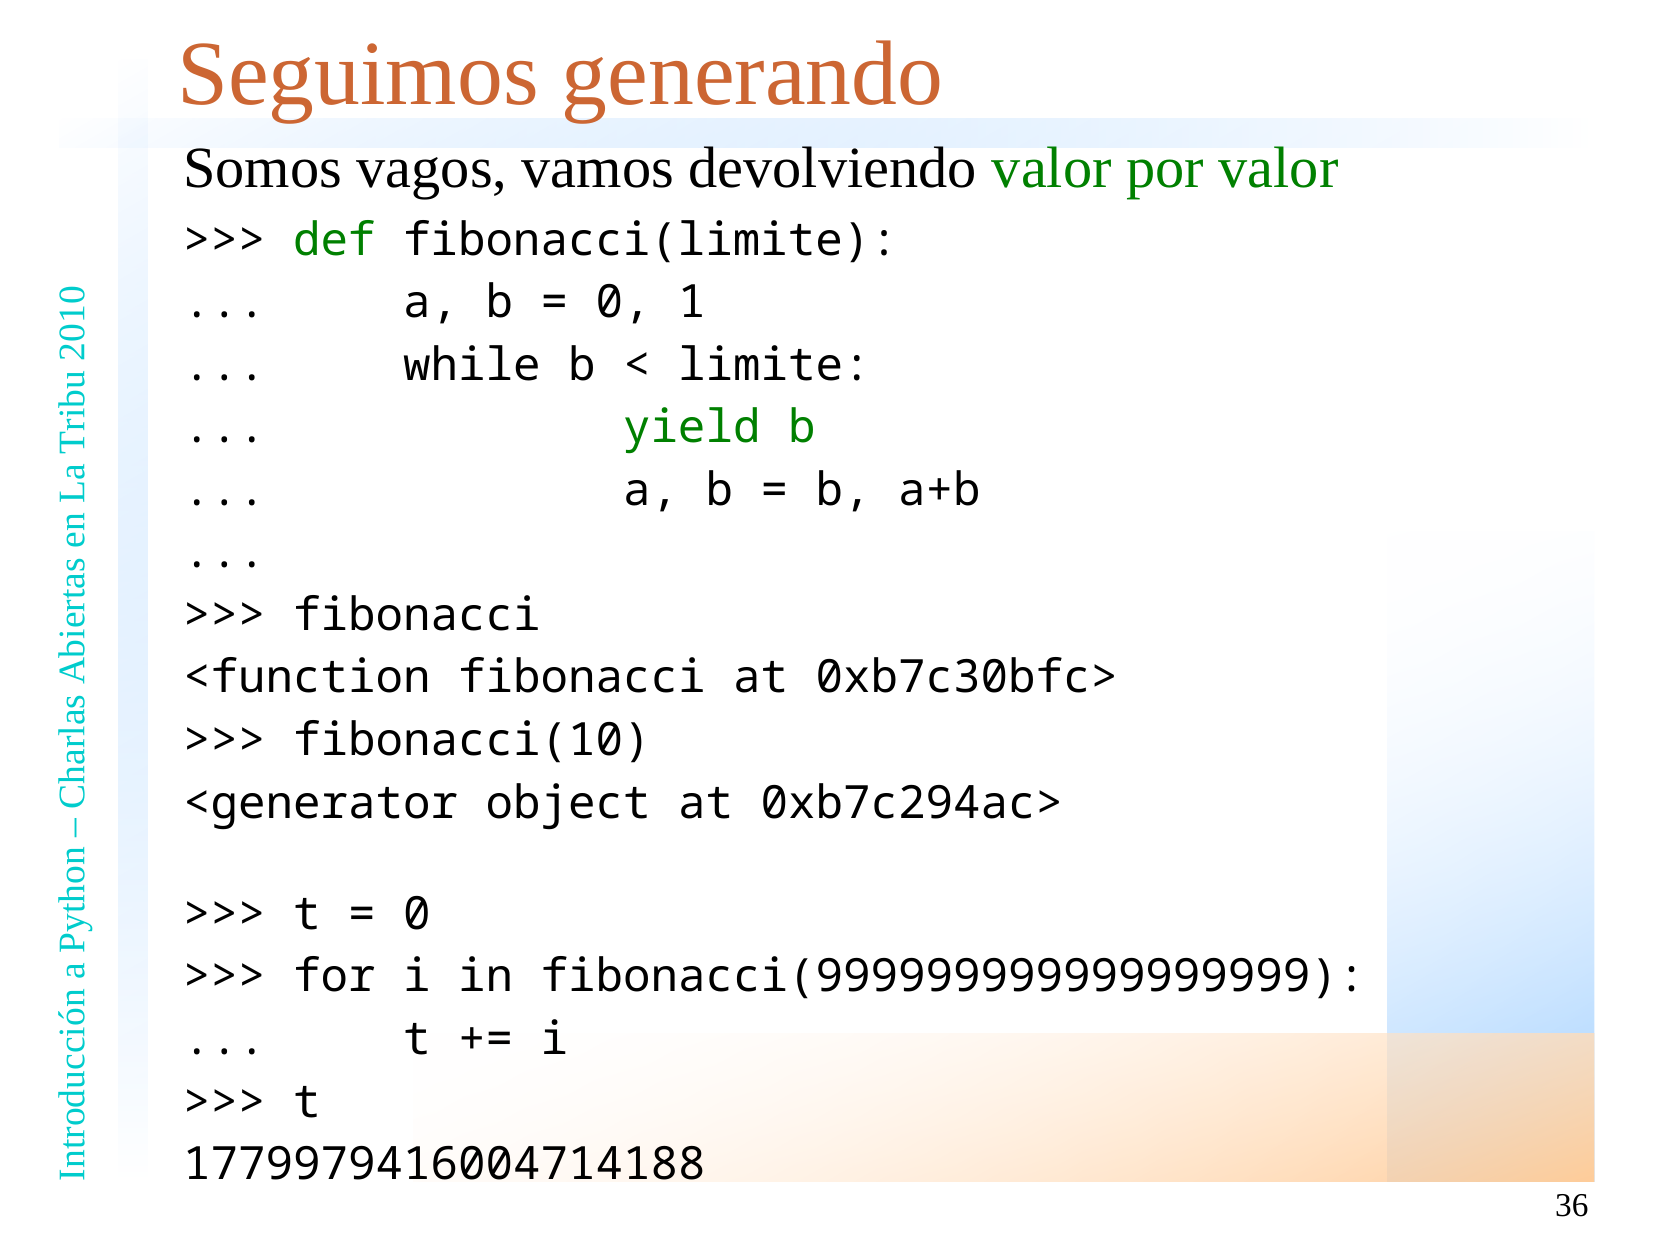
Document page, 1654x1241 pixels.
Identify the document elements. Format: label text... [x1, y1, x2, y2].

text_box Somos vagos, vamos devolviendo valor por valor >>> def fibonacci(limite): ... a, b = 0, 1 ... while b < limite: ... yield b ... a, b = b, a+b ... >>> fibonacci <function fibonacci at 0xb7c30bfc> >>> fibonacci(10) <generator object at 0xb7c294ac> >>> t = 0 >>> for i in fibonacci(999999999999999999): ... t += i >>> t 1779979416004714188 [147, 147, 1595, 1182]
title Seguimos generando [177, 0, 1595, 147]
